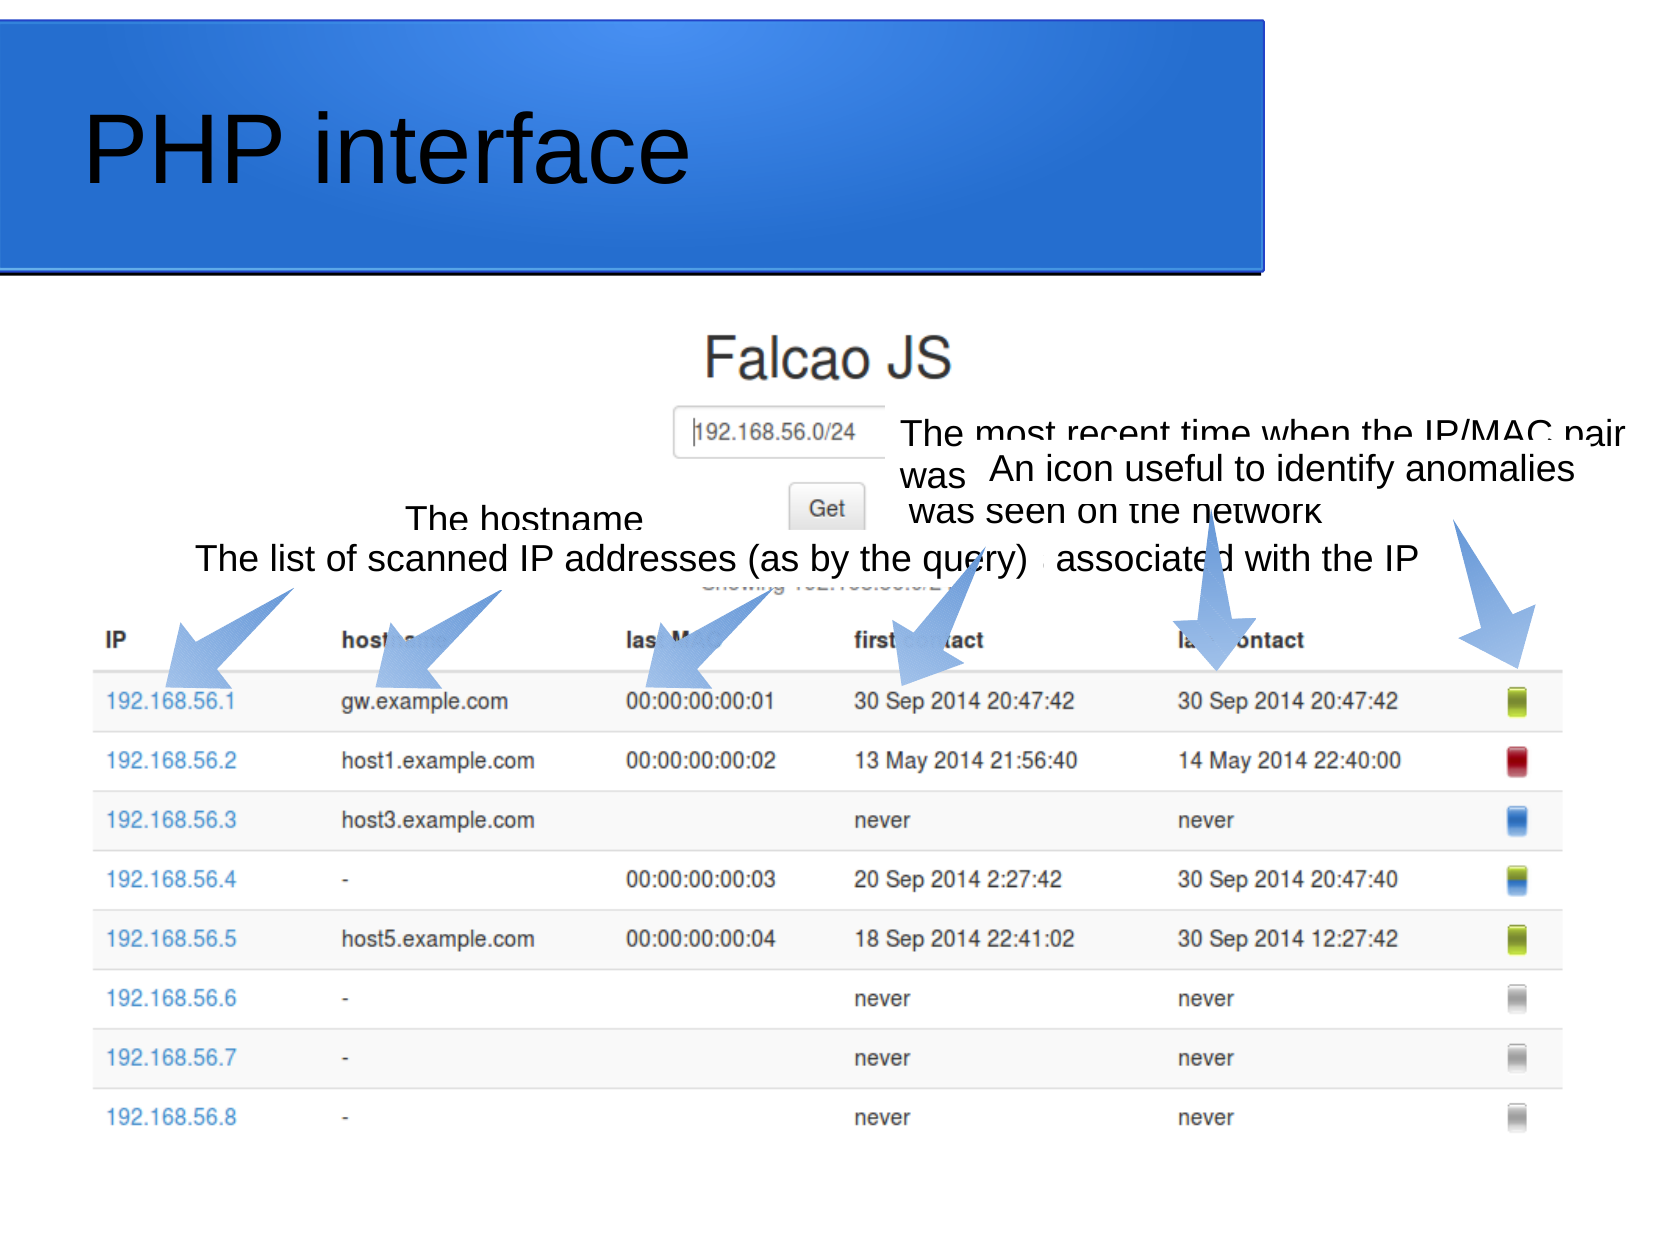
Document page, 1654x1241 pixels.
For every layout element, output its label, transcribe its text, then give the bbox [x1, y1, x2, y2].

text_box An icon useful to identify anomalies [974, 439, 1591, 497]
text_box The last MAC address associated with the IP [1257, 539, 1432, 587]
text_box The last MAC address associated with the IP [1044, 539, 1168, 587]
text_box The list of scanned IP addresses (as by the query) [180, 530, 936, 587]
text_box The most recent time when the IP/MAC pair was seen on the network [885, 405, 1642, 504]
picture [62, 301, 1591, 1141]
text_box The first time when the IP/MAC pair was seen on the network [1256, 504, 1476, 539]
text_box The hostname (if present) [390, 491, 659, 530]
text_box The first time when the IP/MAC pair was seen on the network [893, 504, 1210, 539]
text_box The list of scanned IP addresses (as by the query) [982, 539, 1044, 587]
title PHP interface [82, 47, 1235, 252]
